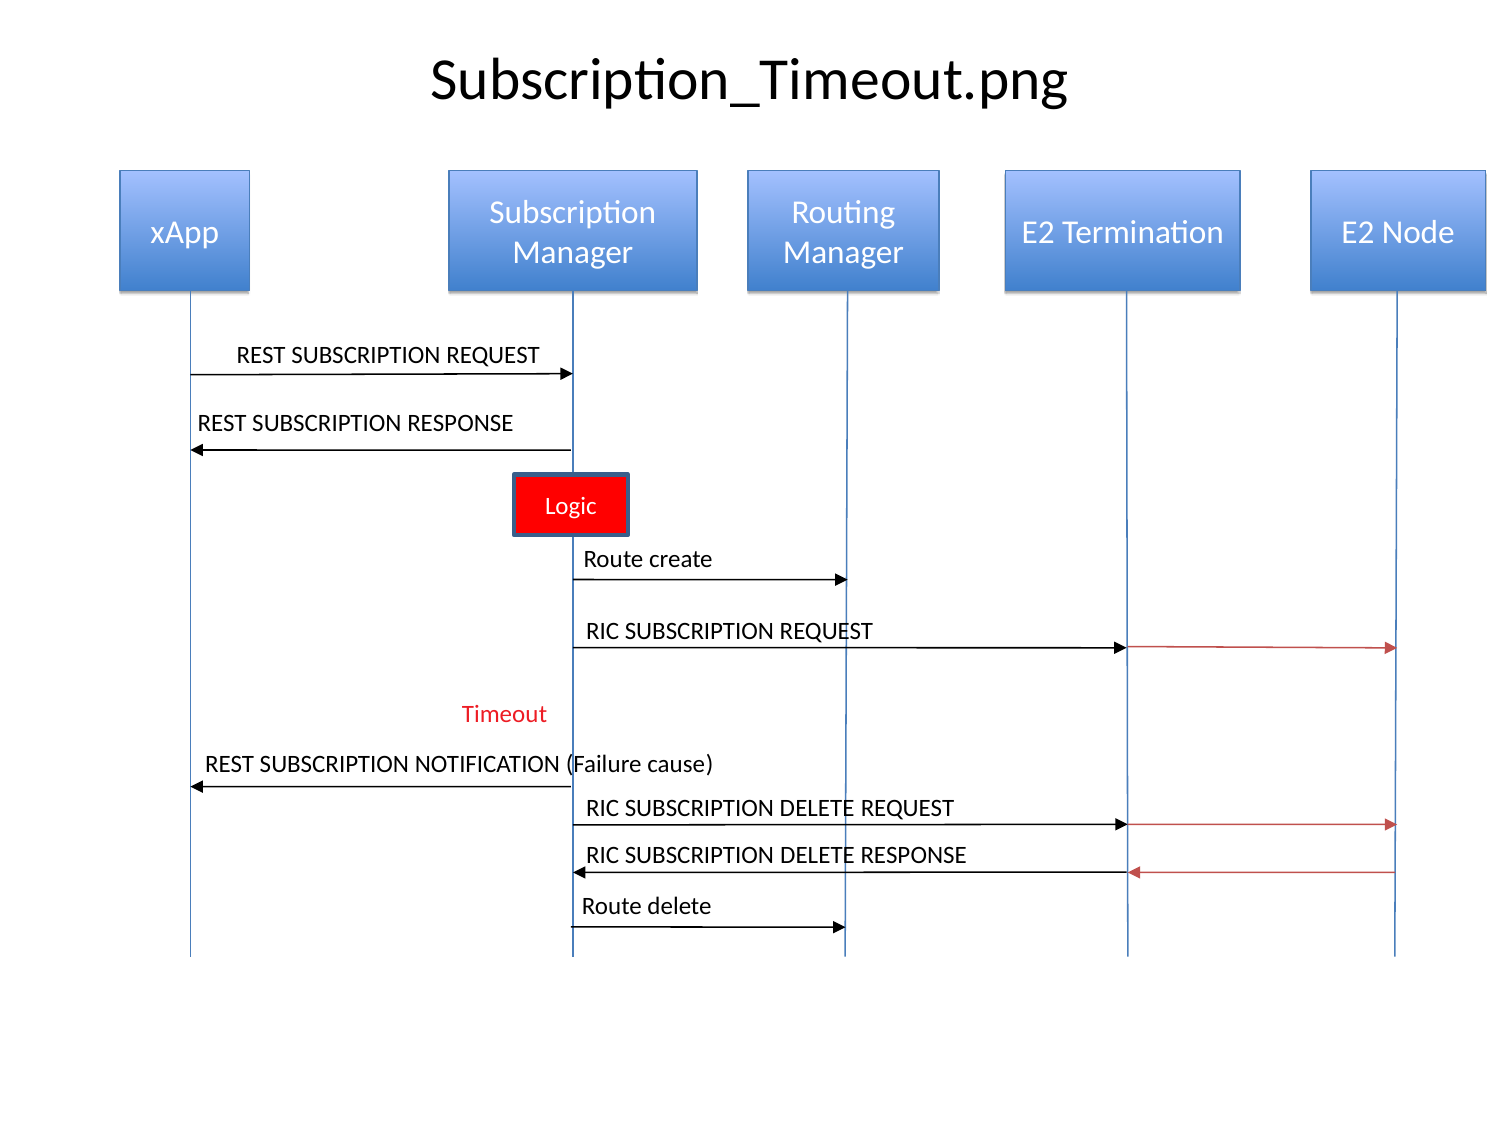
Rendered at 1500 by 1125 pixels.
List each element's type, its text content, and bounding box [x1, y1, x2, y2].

text_box E2 Termination [1005, 170, 1241, 291]
text_box Logic [513, 474, 628, 535]
text_box Subscription Manager [448, 170, 697, 291]
text_box RIC SUBSCRIPTION DELETE REQUEST [571, 784, 1075, 829]
text_box Routing Manager [748, 170, 940, 291]
text_box REST SUBSCRIPTION RESPONSE [183, 398, 620, 444]
text_box Route create [568, 535, 768, 580]
text_box REST SUBSCRIPTION REQUEST [221, 331, 556, 373]
text_box Route delete [567, 882, 774, 928]
text_box E2 Node [1310, 170, 1486, 291]
text_box REST SUBSCRIPTION NOTIFICATION (Failure cause) [190, 739, 863, 785]
text_box RIC SUBSCRIPTION REQUEST [571, 606, 969, 652]
text_box Timeout [447, 690, 591, 736]
title Subscription_Timeout.png [75, 32, 1425, 120]
text_box RIC SUBSCRIPTION DELETE RESPONSE [571, 831, 1092, 877]
text_box xApp [120, 170, 250, 291]
